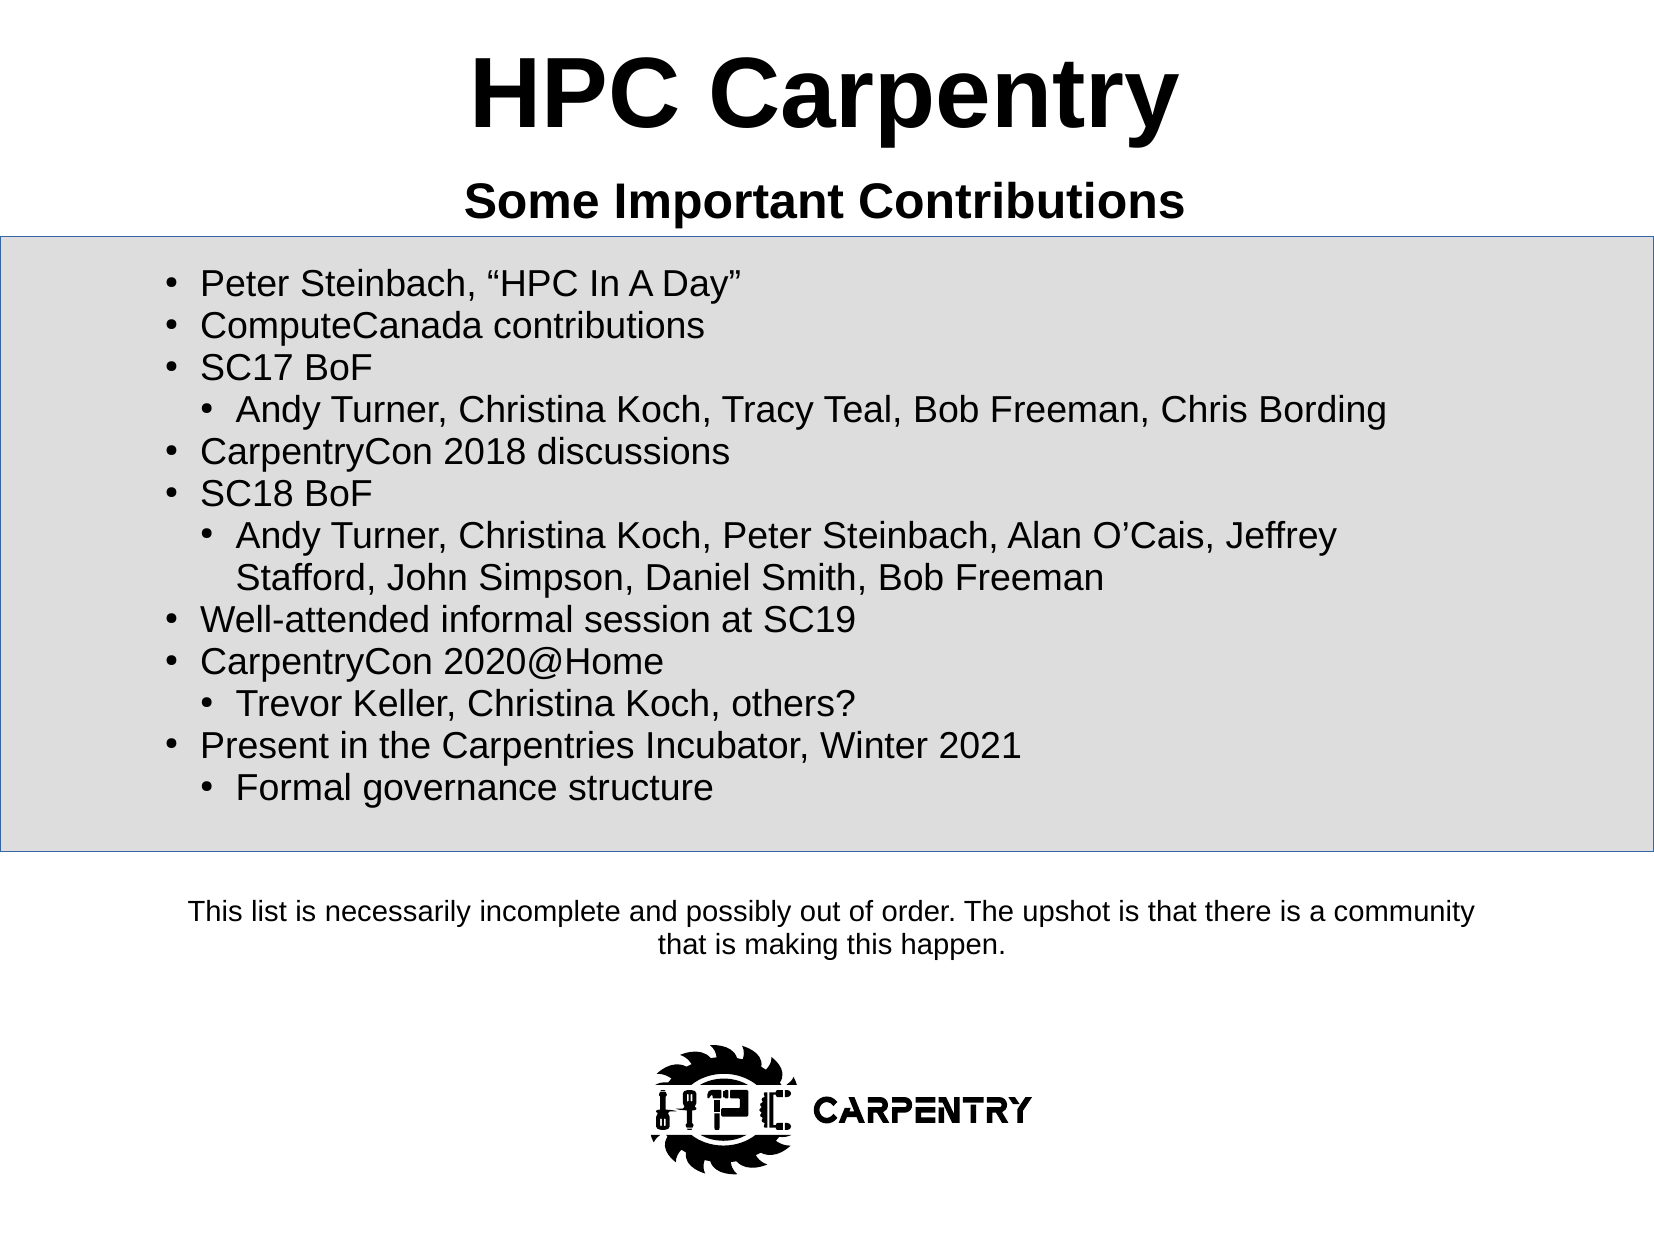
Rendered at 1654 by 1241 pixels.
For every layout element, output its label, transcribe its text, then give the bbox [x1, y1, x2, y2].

text_box [0, 236, 1654, 852]
text_box HPC Carpentry [45, 30, 1606, 166]
text_box Peter Steinbach, “HPC In A Day” ComputeCanada contributions SC17 BoF Andy Turner, Christina Koch, Tracy Teal, Bob Freeman, Chris Bording CarpentryCon 2018 discussions SC18 BoF Andy Turner, Christina Koch, Peter Steinbach, Alan O’Cais, Jeffrey Stafford, John Simpson, Daniel Smith, Bob Freeman Well-attended informal session at SC19 CarpentryCon 2020@Home Trevor Keller, Christina Koch, others? Present in the Carpentries Incubator, Winter 2021 Formal governance structure [150, 255, 1441, 858]
picture [586, 1012, 1097, 1210]
text_box This list is necessarily incomplete and possibly out of order. The upshot is that there is a community that is making this happen. [30, 887, 1636, 969]
text_box Some Important Contributions [75, 165, 1576, 237]
